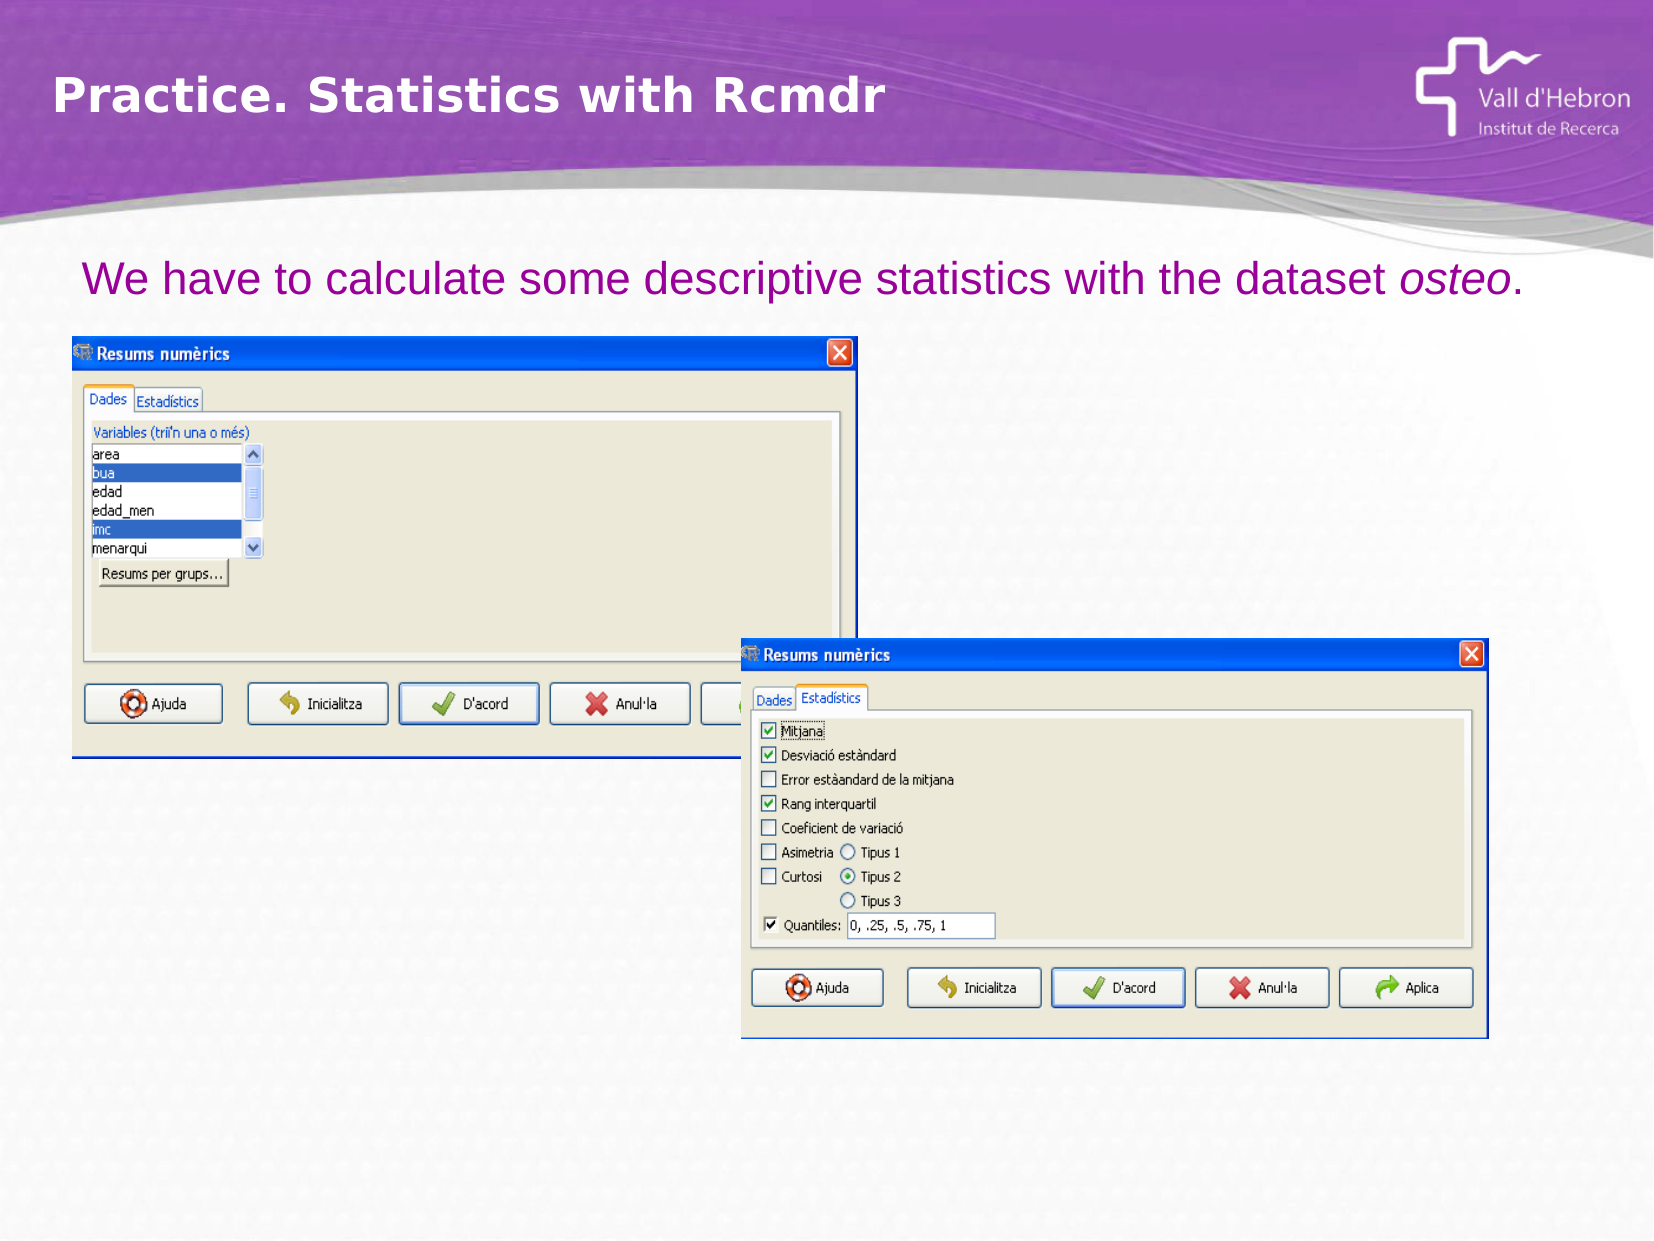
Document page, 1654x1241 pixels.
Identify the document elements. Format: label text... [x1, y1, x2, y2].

text_box Practice. Statistics with Rcmdr [51, 67, 887, 134]
picture [0, 0, 1654, 1241]
text_box We have to calculate some descriptive statistics with the dataset osteo. [66, 241, 1590, 312]
